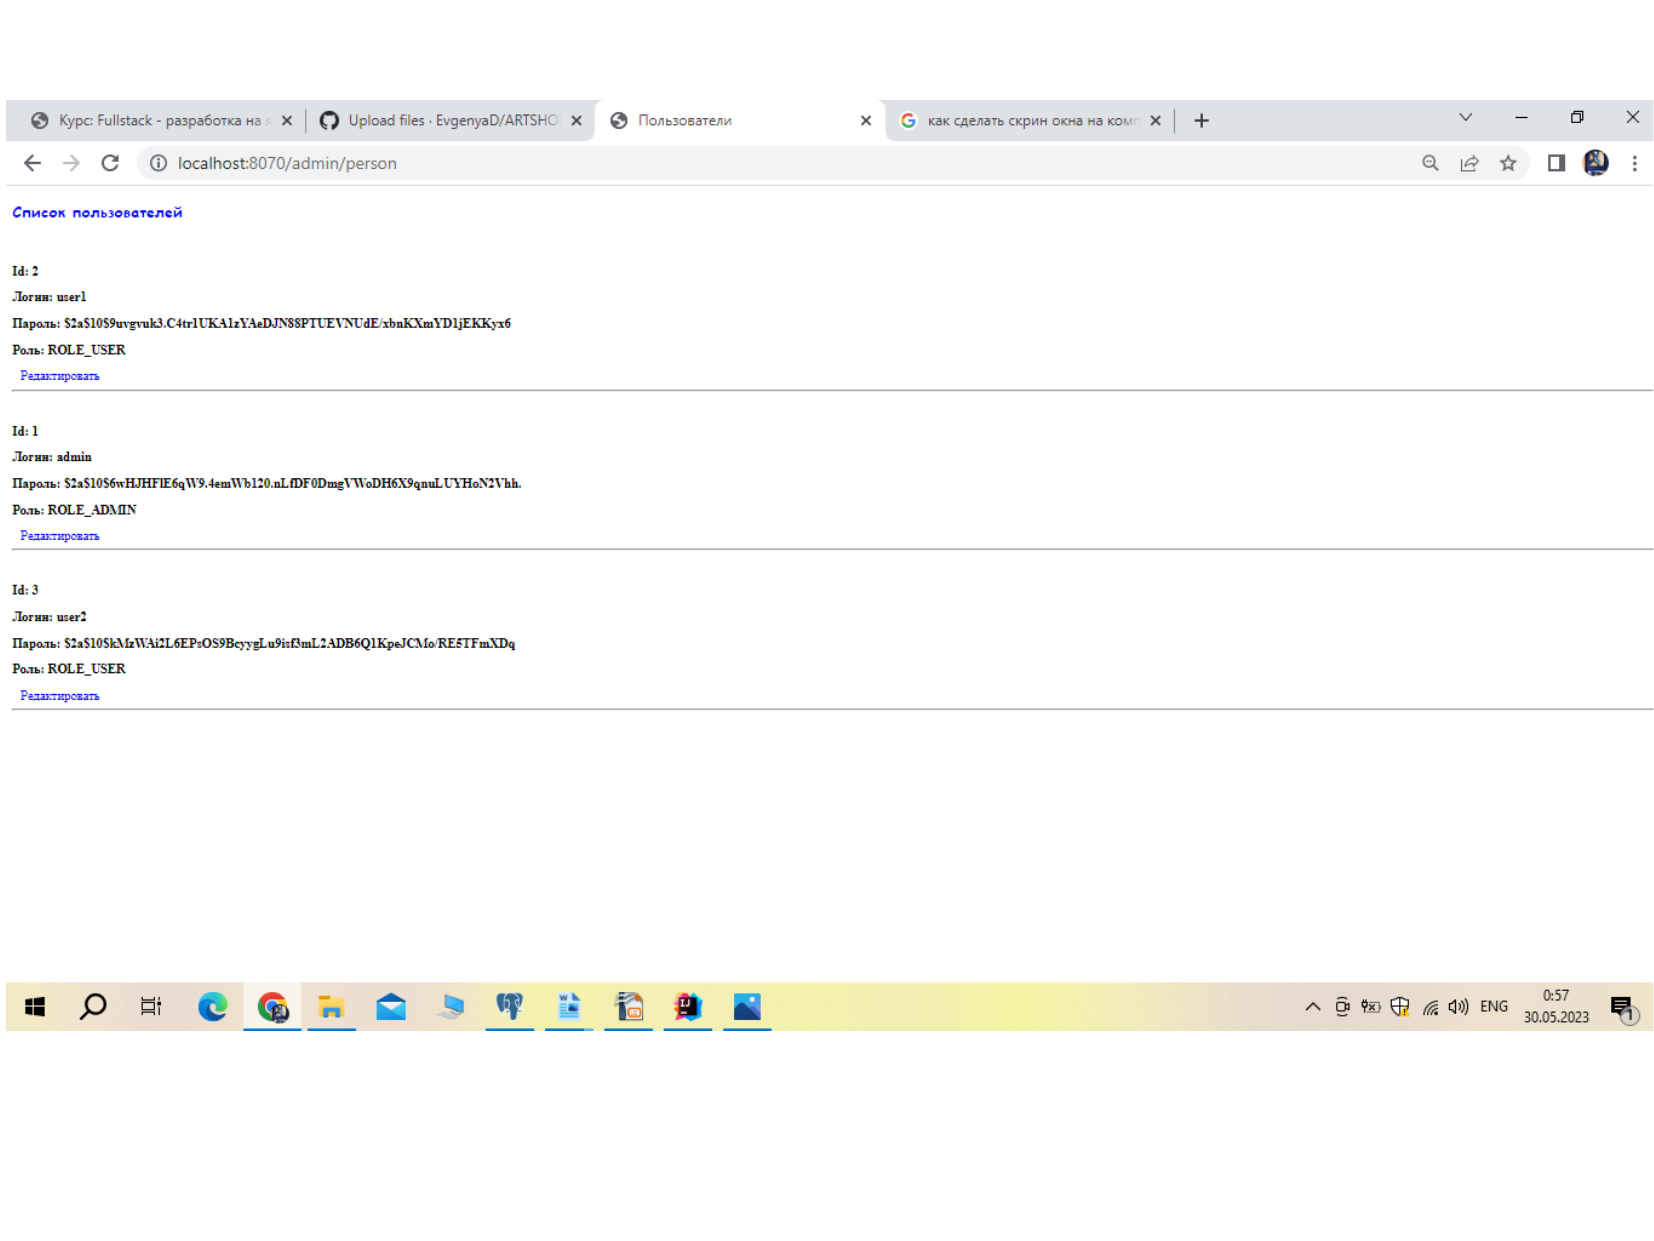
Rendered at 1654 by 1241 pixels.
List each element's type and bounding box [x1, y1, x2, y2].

picture [6, 100, 1654, 1031]
